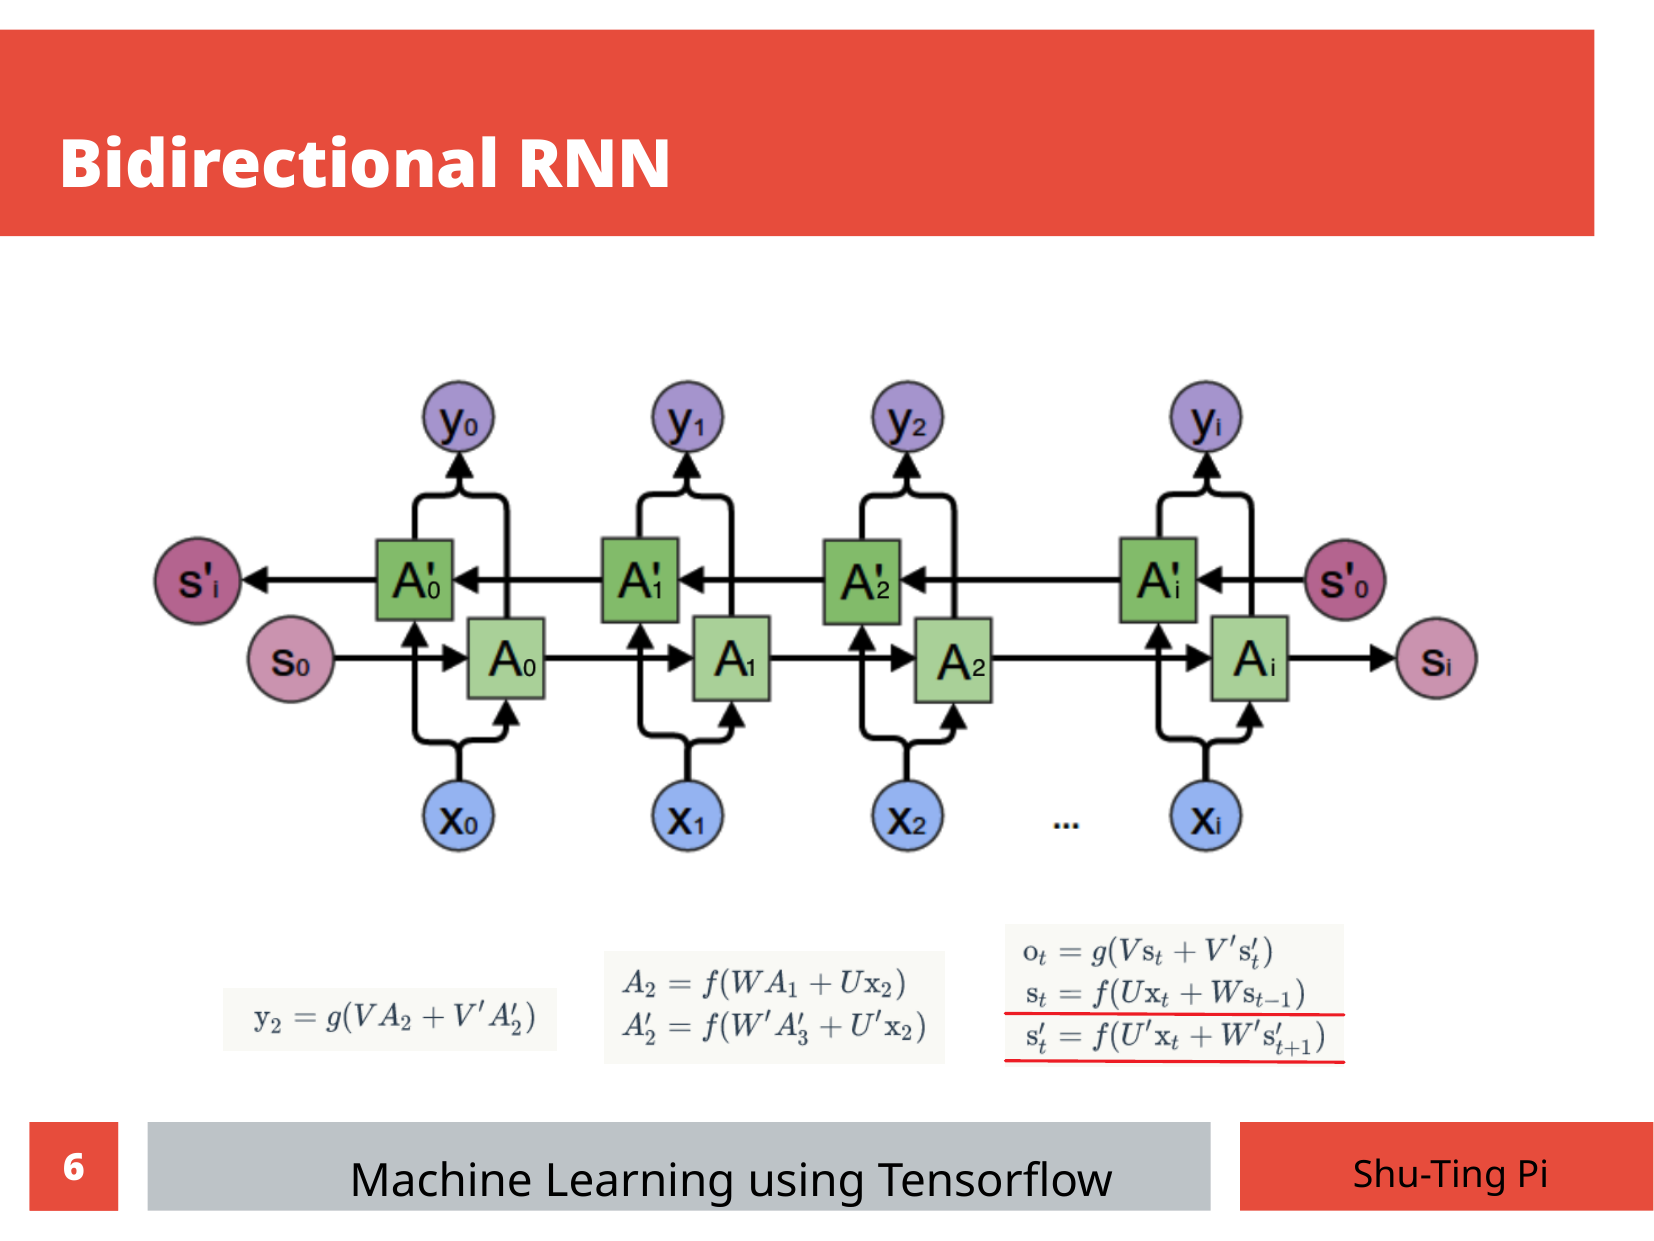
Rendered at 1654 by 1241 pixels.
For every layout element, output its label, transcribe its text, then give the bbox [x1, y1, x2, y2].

title Bidirectional RNN [59, 59, 1595, 207]
picture [604, 951, 945, 1064]
picture [223, 988, 557, 1051]
picture [1005, 924, 1344, 1013]
picture [1005, 1063, 1344, 1067]
picture [84, 361, 1552, 874]
picture [1005, 1016, 1344, 1060]
text_box Shu-Ting Pi [1338, 1140, 1573, 1203]
text_box Machine Learning using Tensorflow [334, 1139, 1220, 1241]
